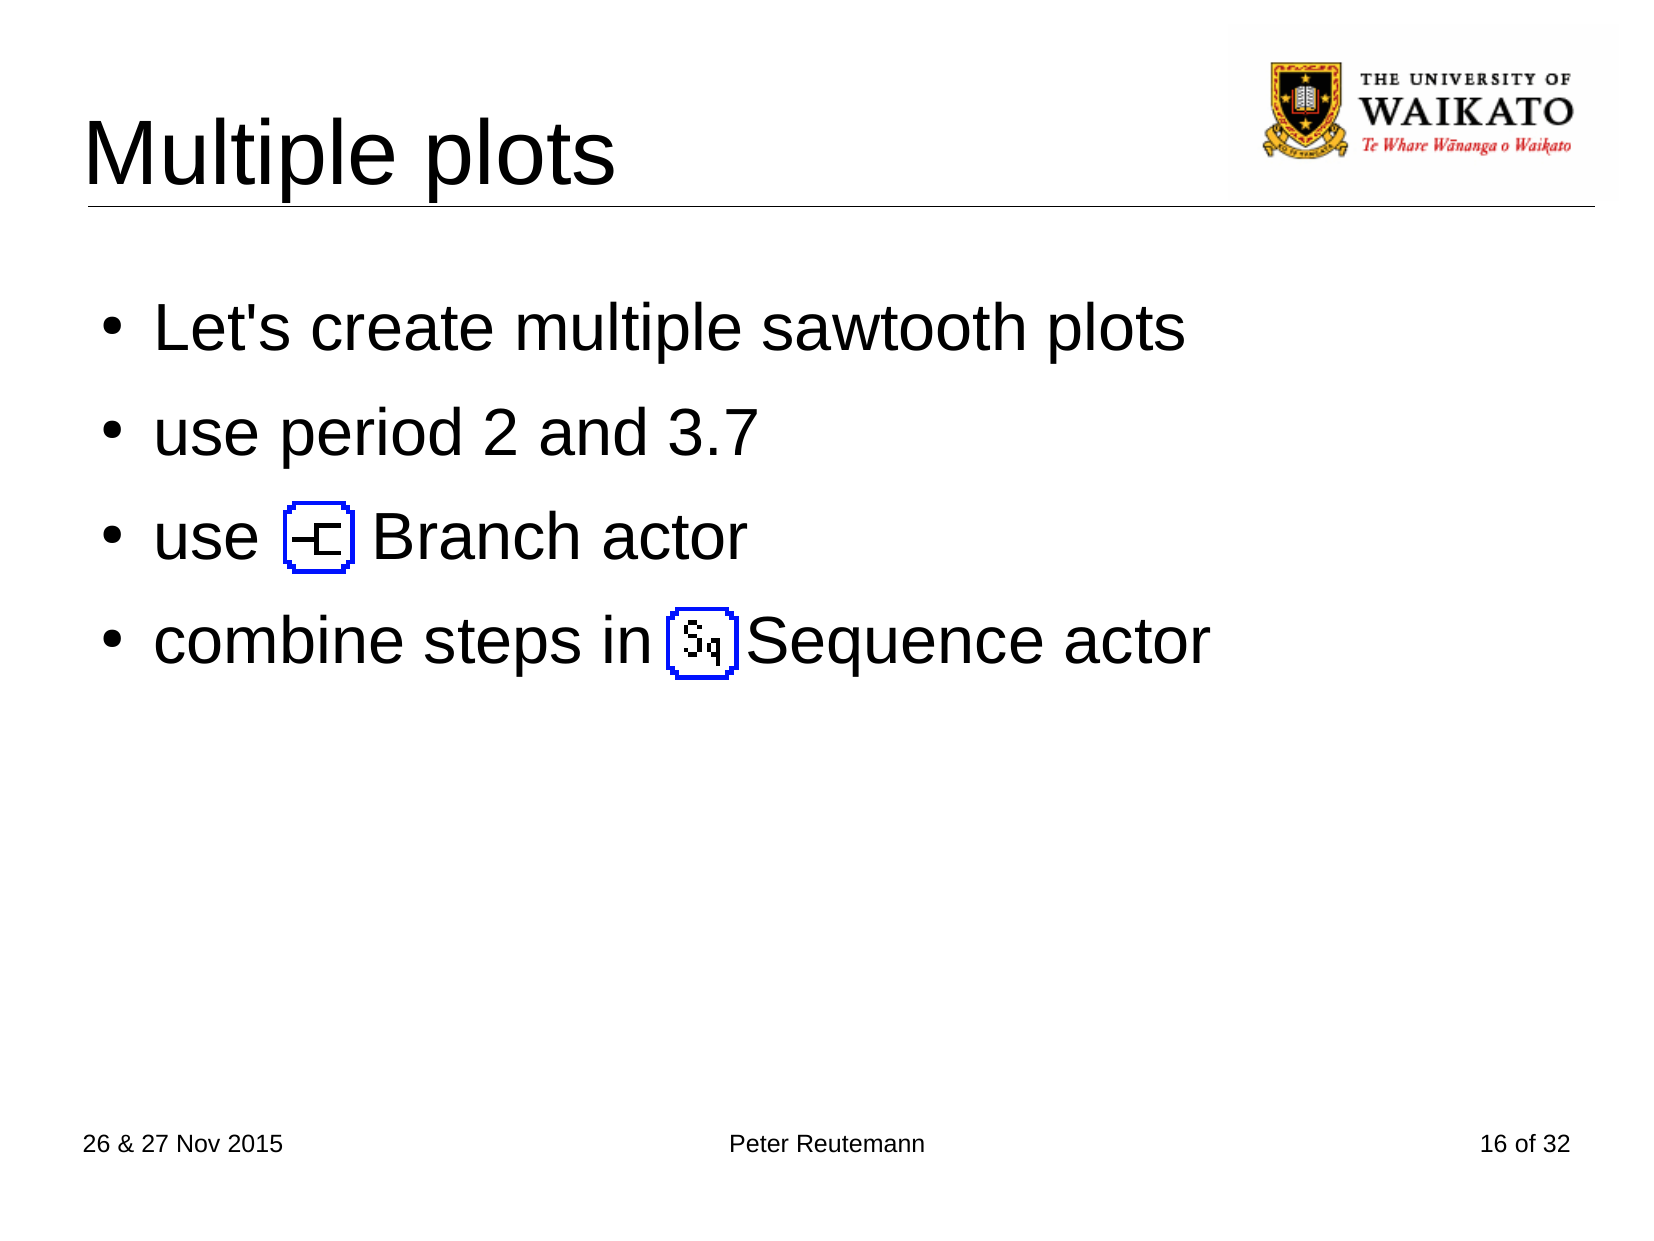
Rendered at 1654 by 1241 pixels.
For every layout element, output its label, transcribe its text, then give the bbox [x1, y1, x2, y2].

list Let's create multiple sawtooth plots use period 2 and 3.7 use Branch actor combine steps in Sequence actor [82, 290, 1571, 1010]
picture [666, 607, 739, 680]
picture [1228, 24, 1619, 201]
picture [283, 501, 355, 574]
title Multiple plots [82, 49, 1571, 257]
